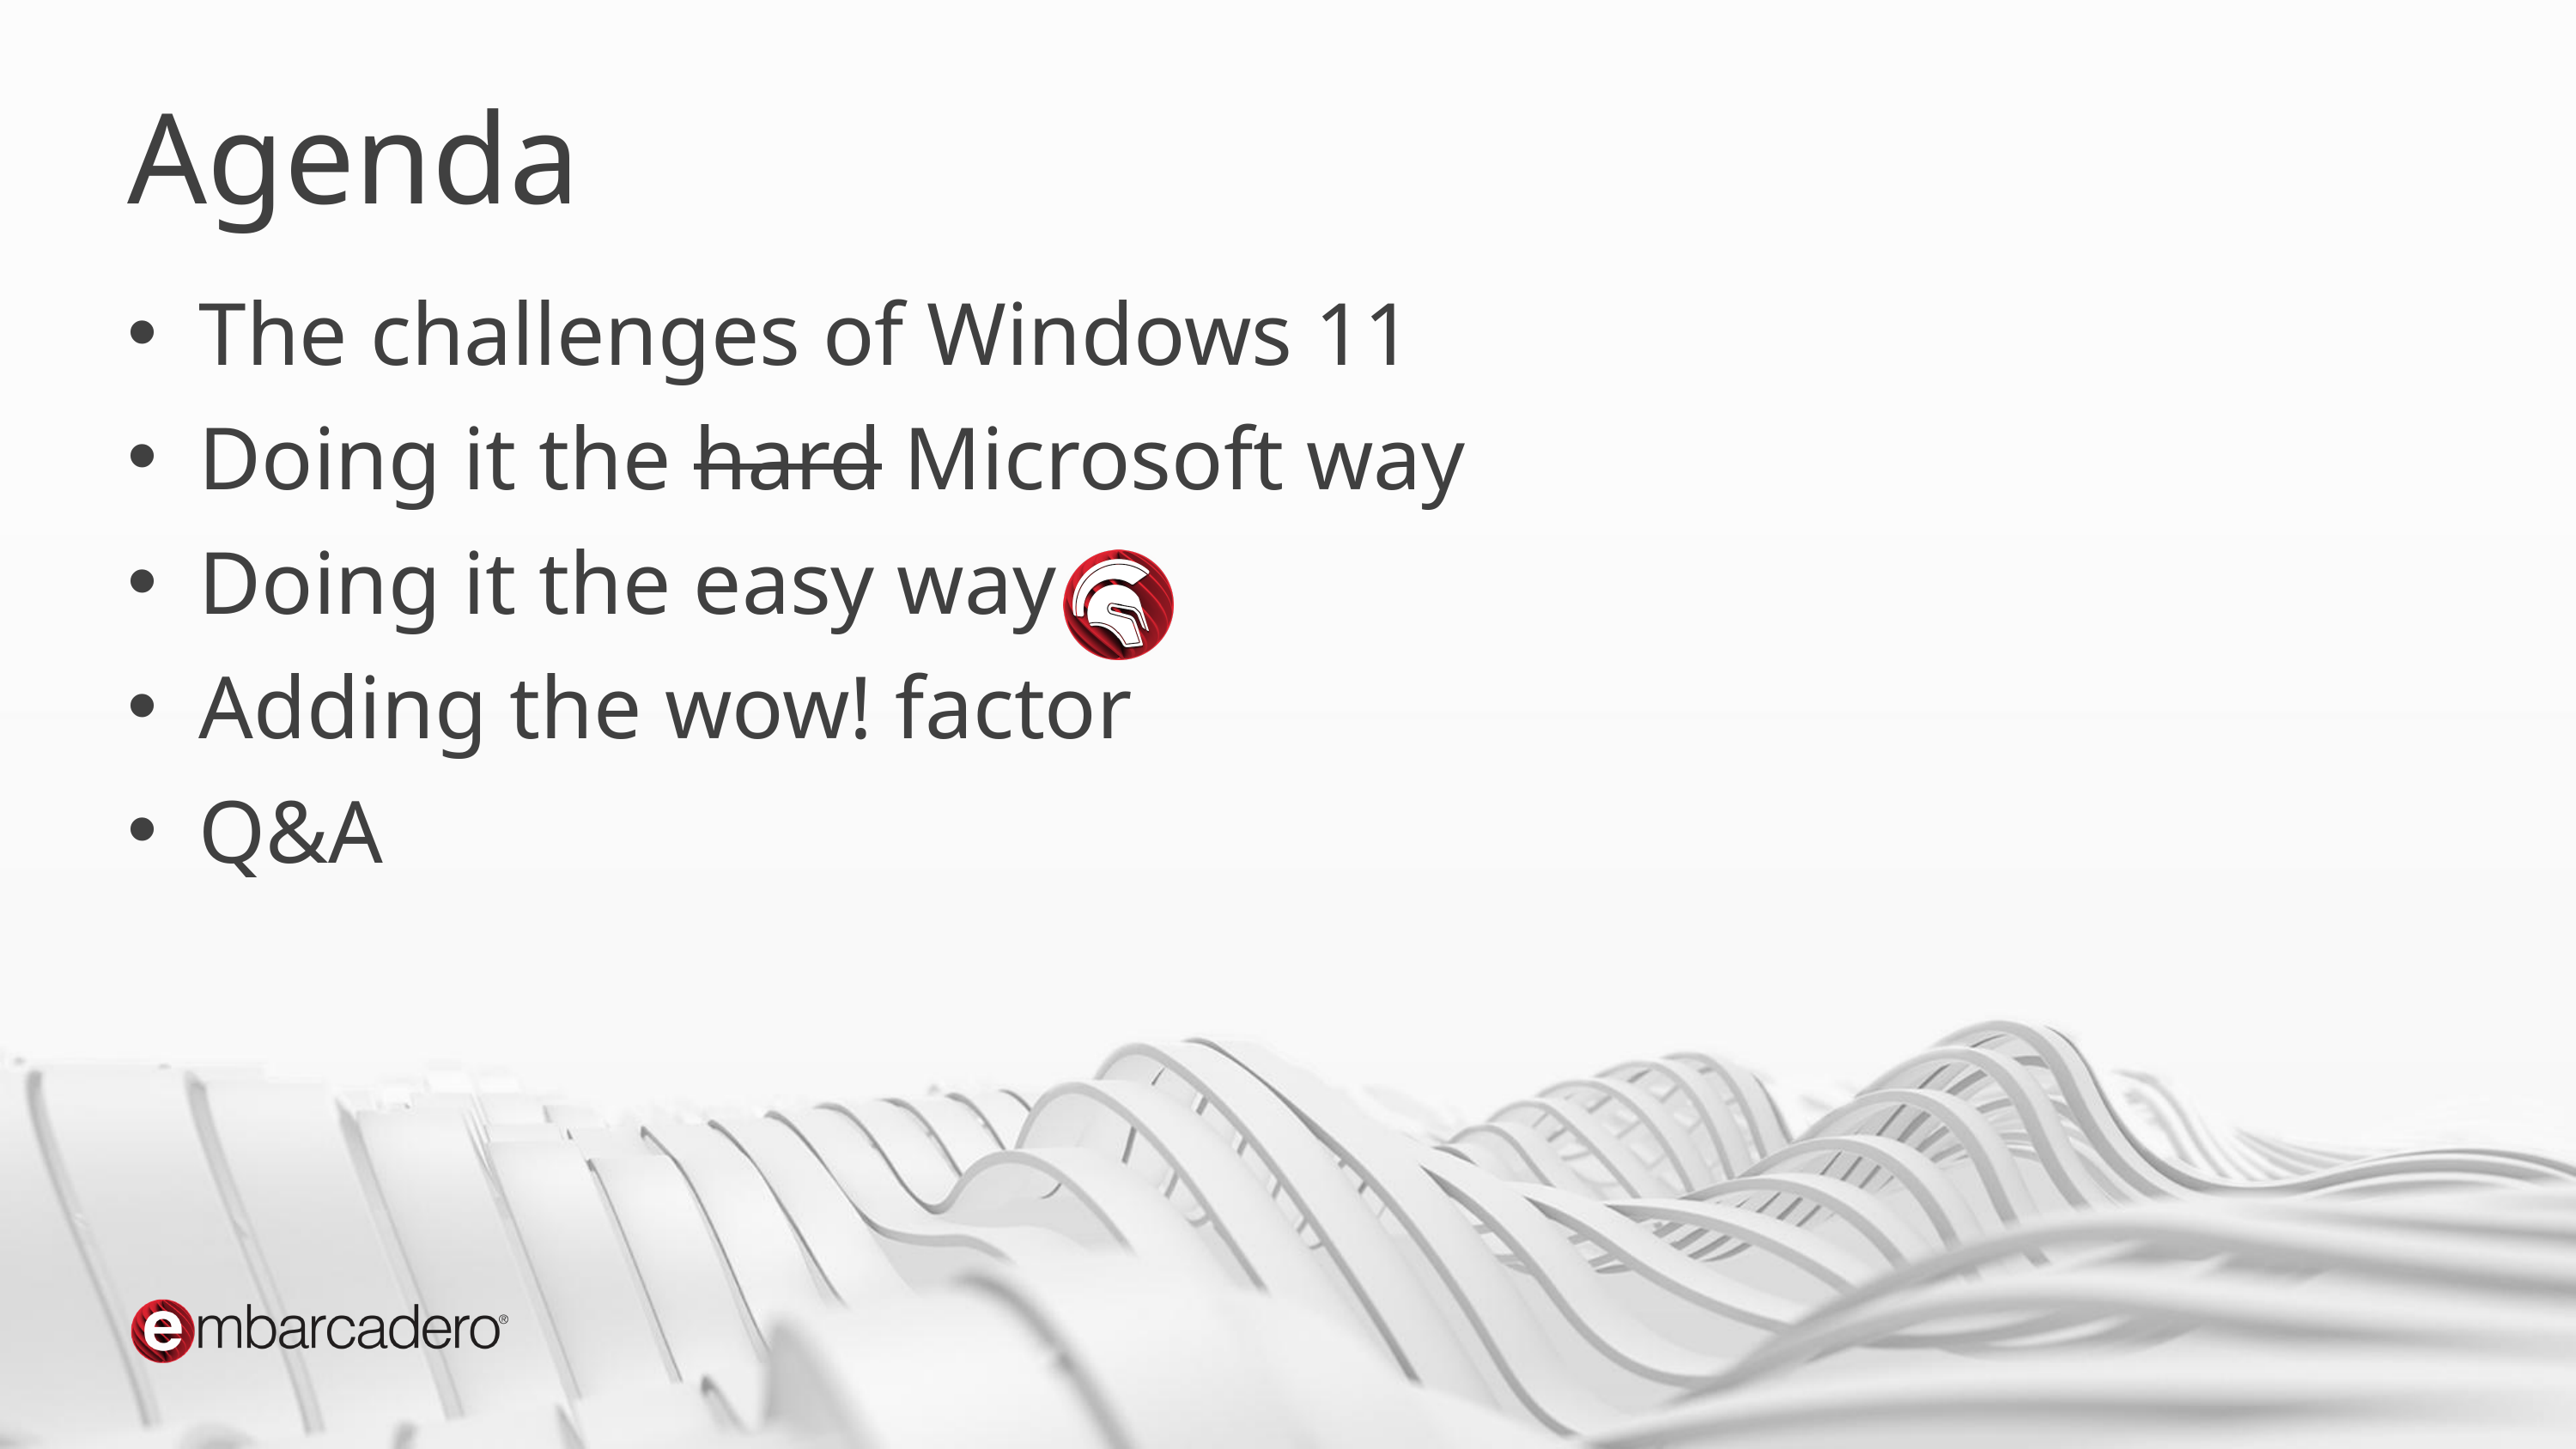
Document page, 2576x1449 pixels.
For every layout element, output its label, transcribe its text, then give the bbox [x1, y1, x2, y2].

title Agenda [101, 64, 2127, 253]
list The challenges of Windows 11 Doing it the hard Microsoft way Doing it the easy way Adding the wow! factor Q&A [101, 253, 2506, 1210]
picture [0, 0, 2576, 1449]
